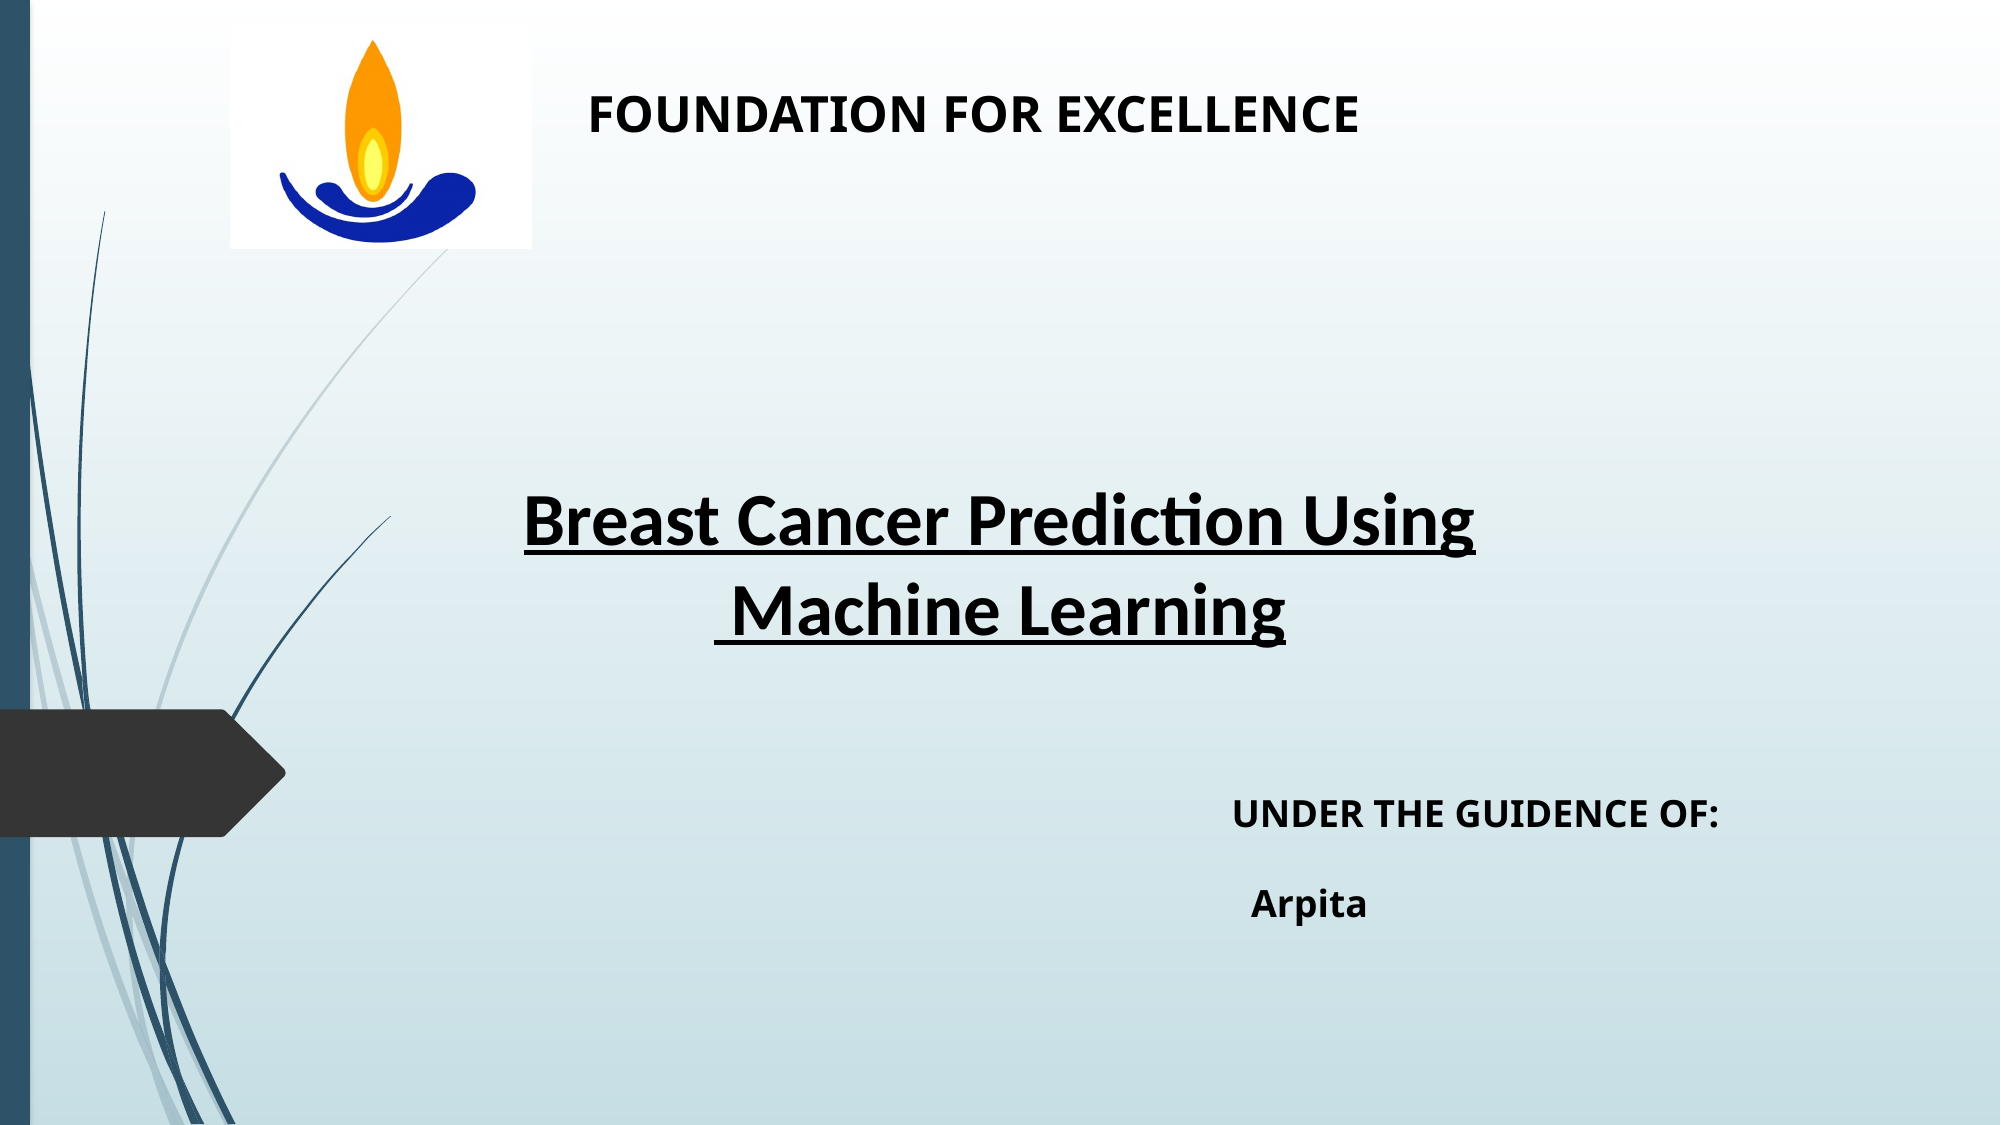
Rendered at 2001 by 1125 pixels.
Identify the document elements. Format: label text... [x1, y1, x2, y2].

picture [230, 25, 532, 249]
text_box UNDER THE GUIDENCE OF: Arpita [1216, 782, 2000, 978]
text_box FOUNDATION FOR EXCELLENCE [572, 75, 1573, 210]
title Breast Cancer Prediction Using Machine Learning [268, 434, 1732, 658]
